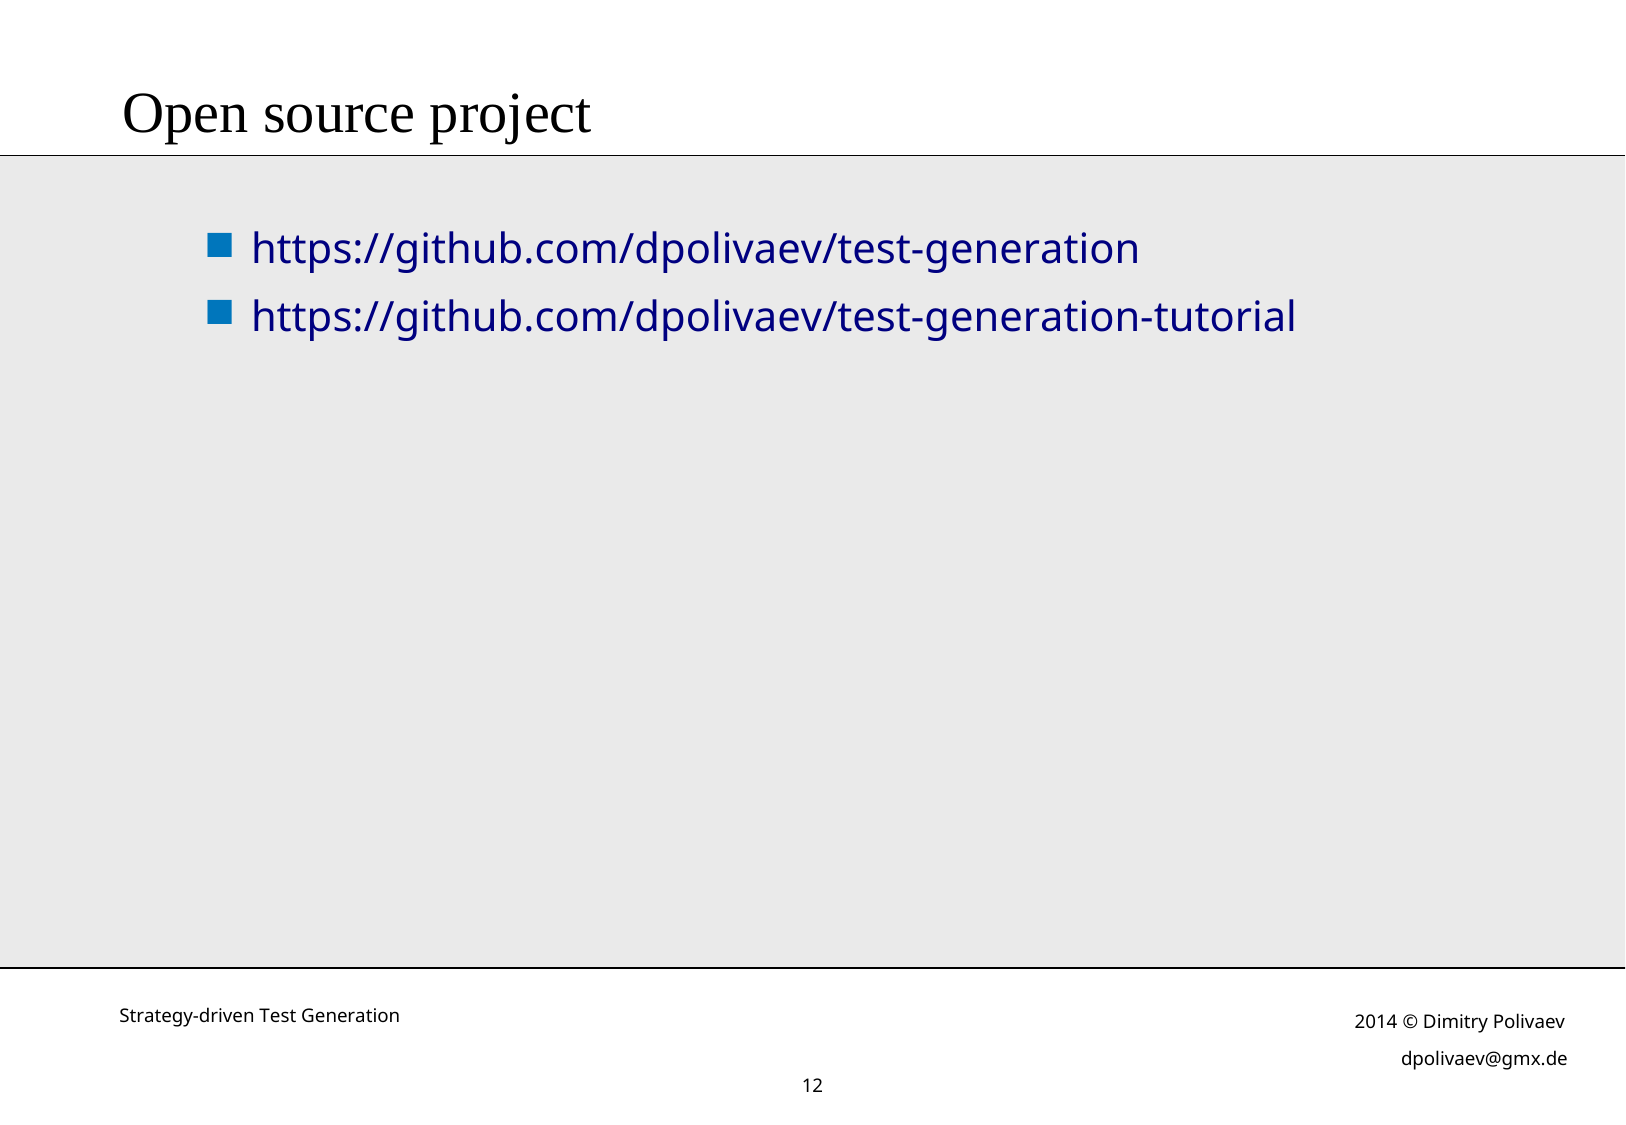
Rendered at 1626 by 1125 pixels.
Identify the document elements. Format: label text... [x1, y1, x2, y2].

list https://github.com/dpolivaev/test-generation https://github.com/dpolivaev/test-generation-tutorial [122, 222, 1501, 875]
title Open source project [122, 70, 1501, 145]
